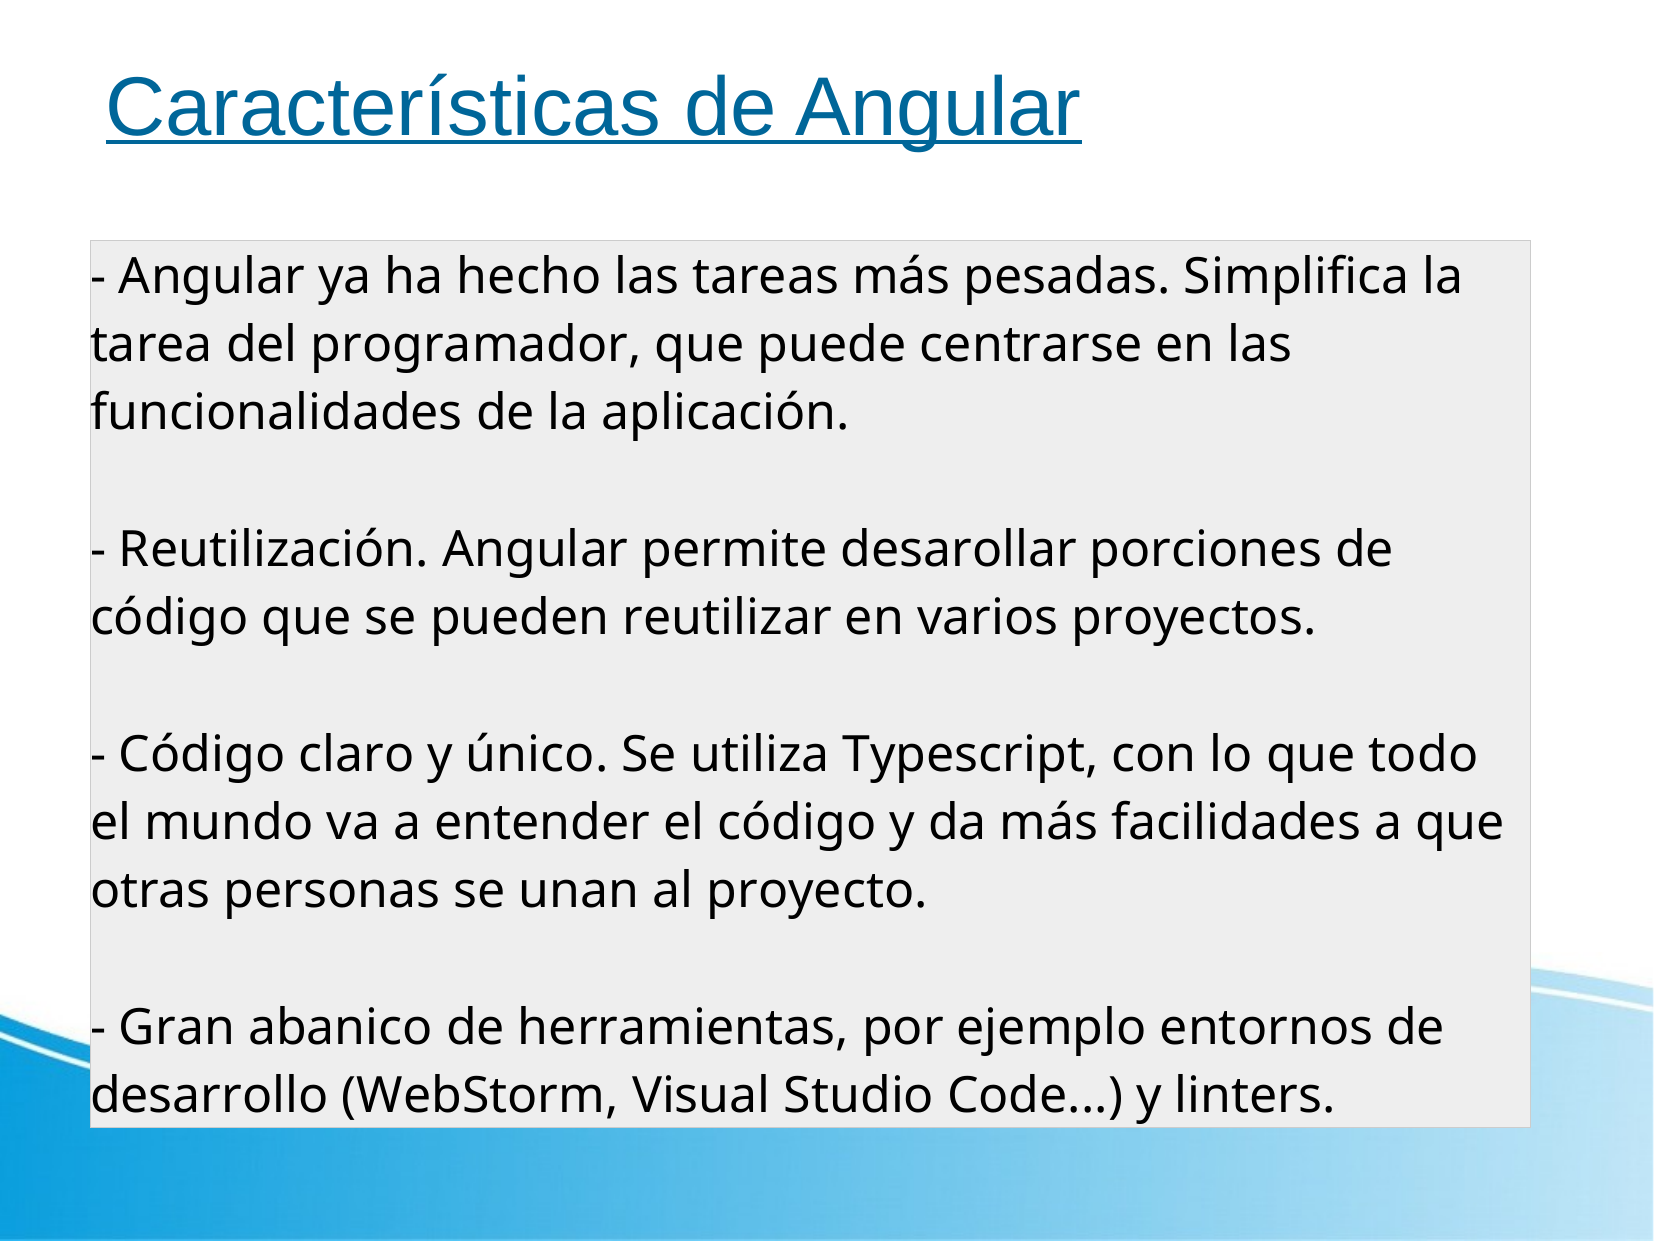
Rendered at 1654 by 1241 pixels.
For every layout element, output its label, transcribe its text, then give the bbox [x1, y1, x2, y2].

title Características de Angular [0, 2, 1339, 211]
picture [0, 952, 1654, 1241]
text_box - Angular ya ha hecho las tareas más pesadas. Simplifica la tarea del programador, que puede centrarse en las funcionalidades de la aplicación. - Reutilización. Angular permite desarollar porciones de código que se pueden reutilizar en varios proyectos. - Código claro y único. Se utiliza Typescript, con lo que todo el mundo va a entender el código y da más facilidades a que otras personas se unan al proyecto. - Gran abanico de herramientas, por ejemplo entornos de desarrollo (WebStorm, Visual Studio Code...) y linters. [90, 240, 1531, 998]
